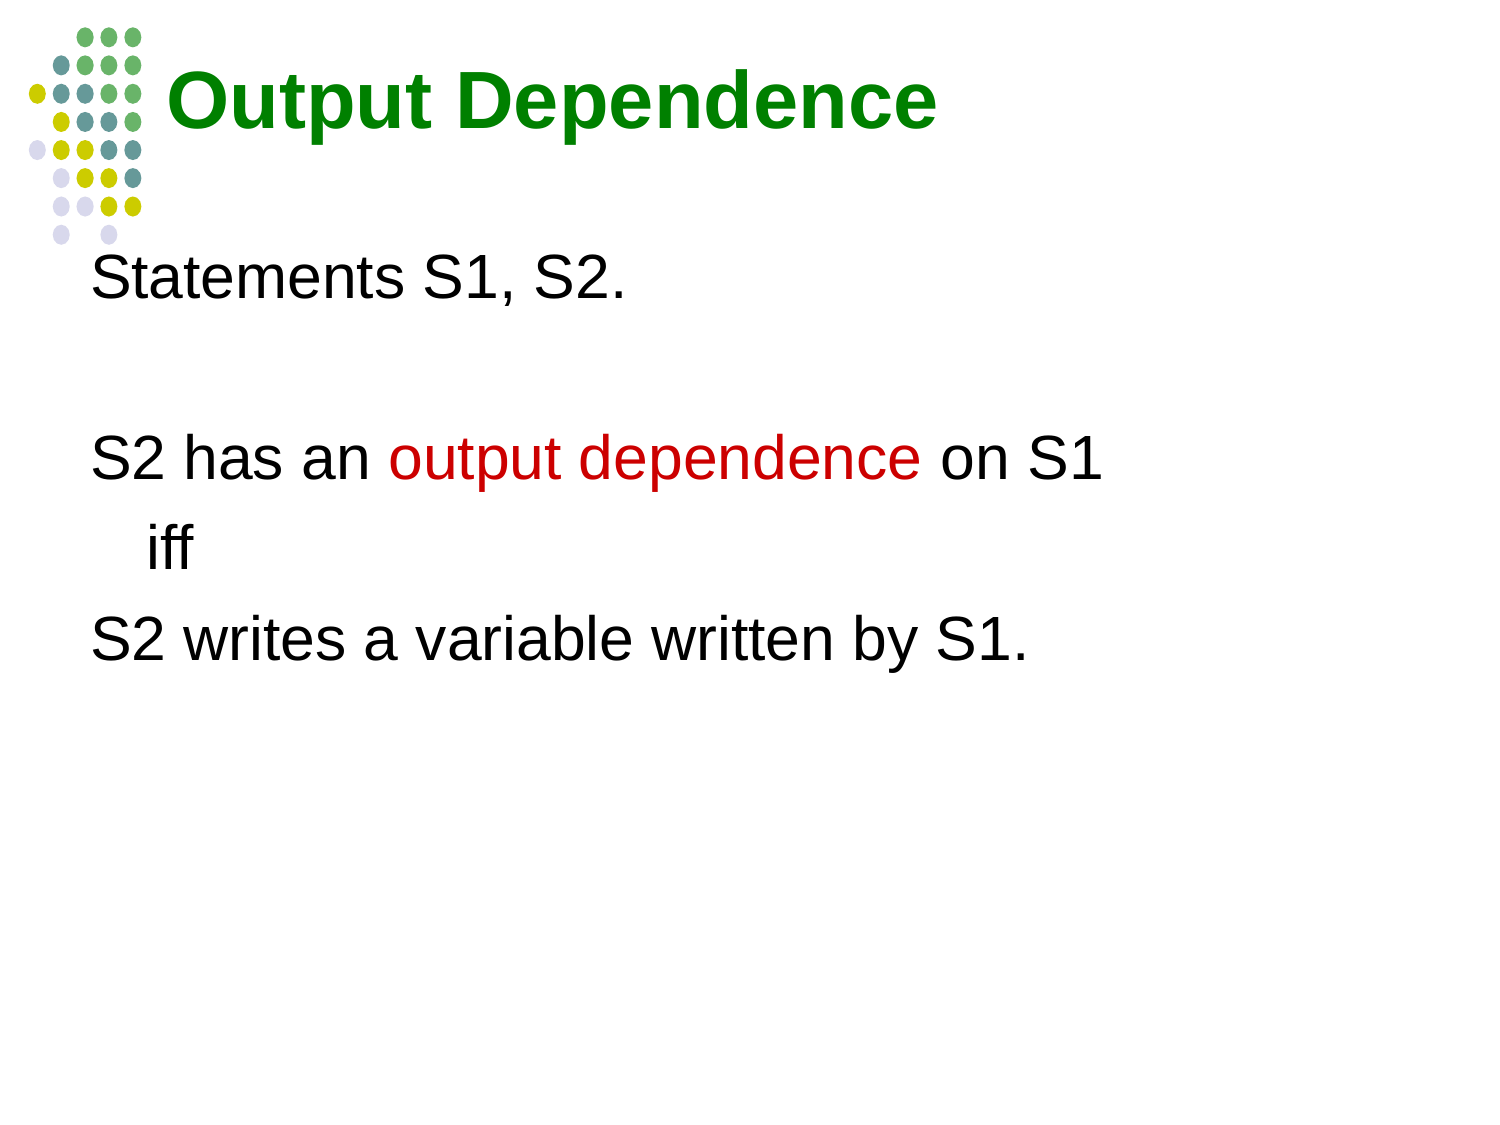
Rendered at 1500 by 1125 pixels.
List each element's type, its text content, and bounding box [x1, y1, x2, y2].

list Statements S1, S2. S2 has an output dependence on S1 iff S2 writes a variable written by S1. [75, 228, 1426, 1006]
title Output Dependence [151, 40, 1390, 176]
